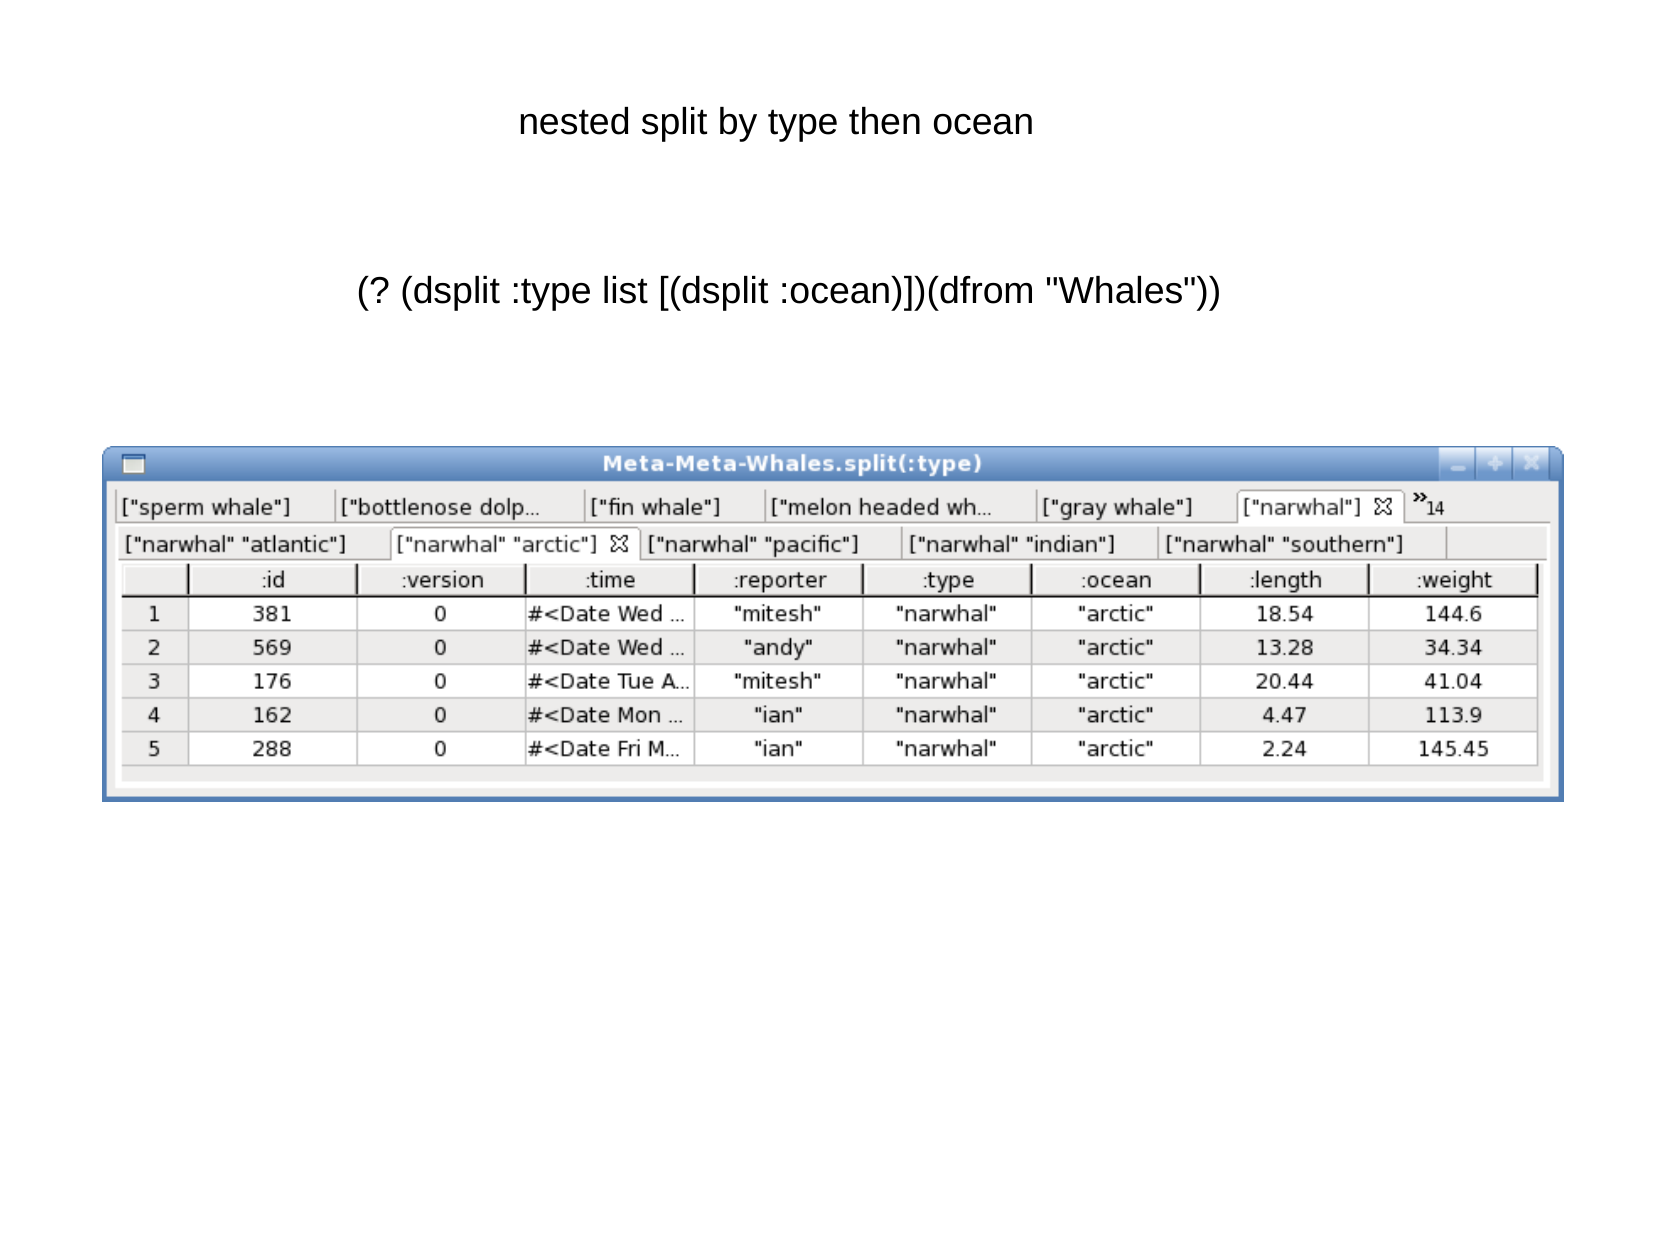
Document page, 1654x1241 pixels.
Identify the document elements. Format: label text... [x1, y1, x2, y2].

text_box (? (dsplit :type list [(dsplit :ocean)])(dfrom "Whales")) [341, 262, 1238, 320]
text_box nested split by type then ocean [503, 93, 1051, 151]
picture [102, 446, 1564, 802]
